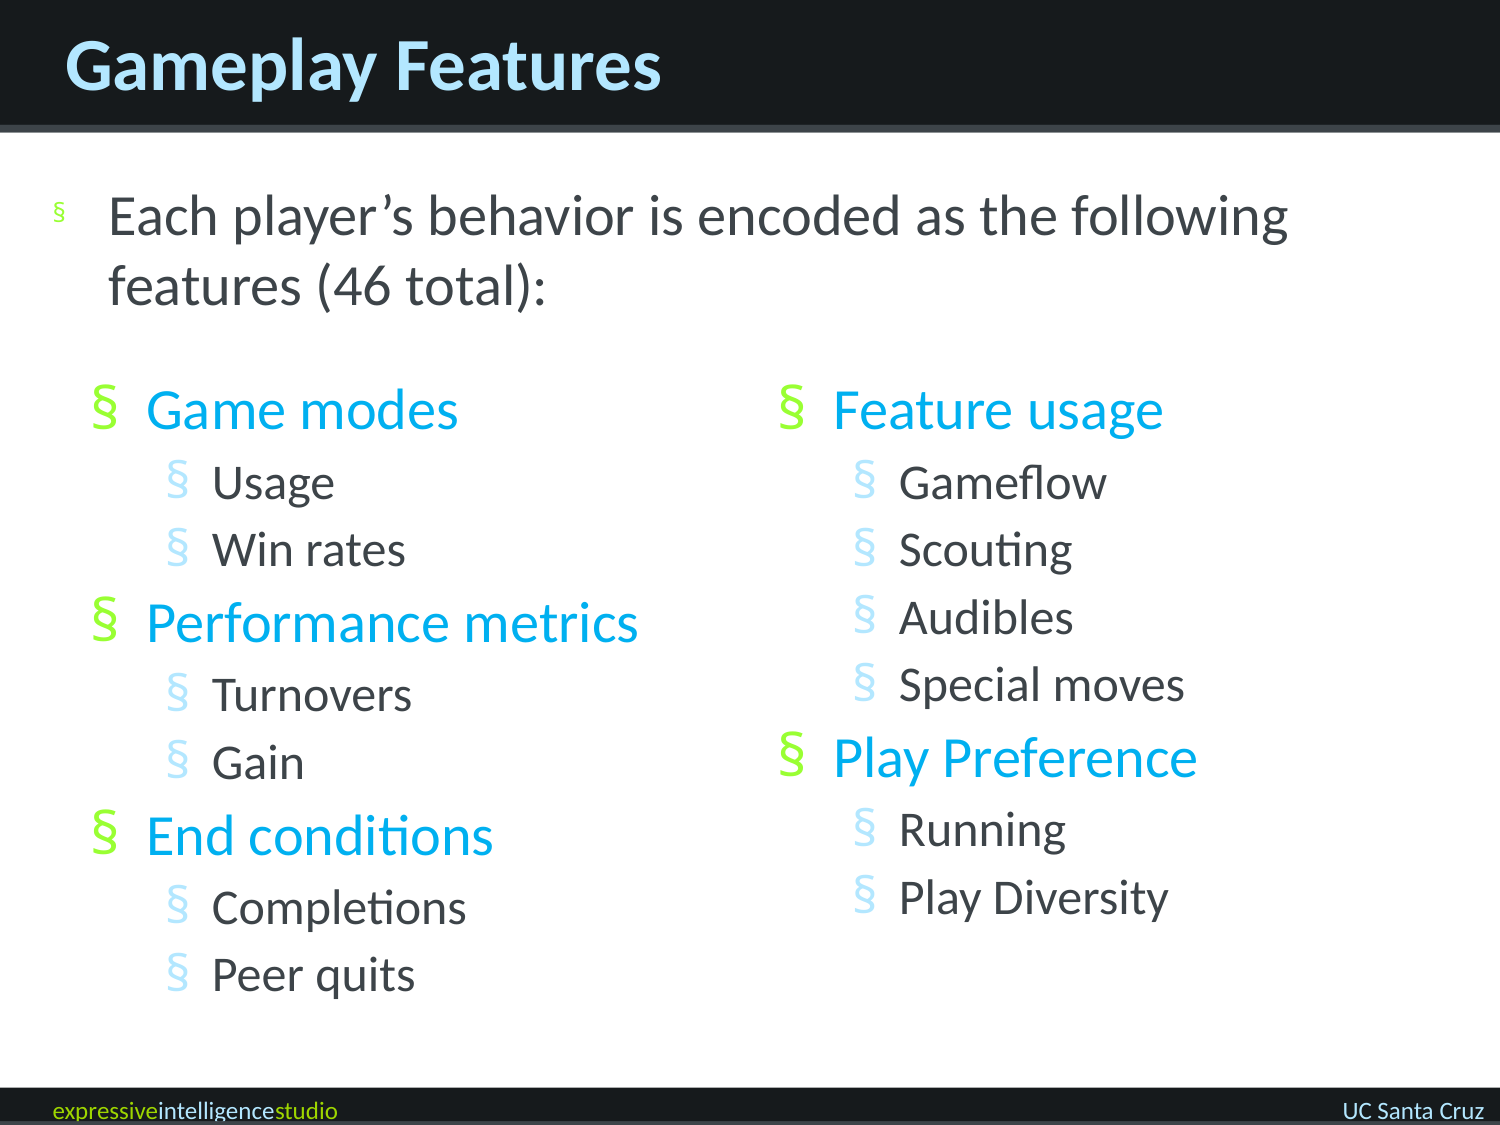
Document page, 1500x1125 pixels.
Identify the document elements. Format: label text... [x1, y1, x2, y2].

list Each player’s behavior is encoded as the following features (46 total): [37, 162, 1388, 993]
title Gameplay Features [50, 0, 1400, 130]
text_box Game modes Usage Win rates Performance metrics Turnovers Gain End conditions Completions Peer quits [75, 356, 738, 1005]
text_box Feature usage Gameflow Scouting Audibles Special moves Play Preference Running Play Diversity [761, 356, 1425, 1005]
